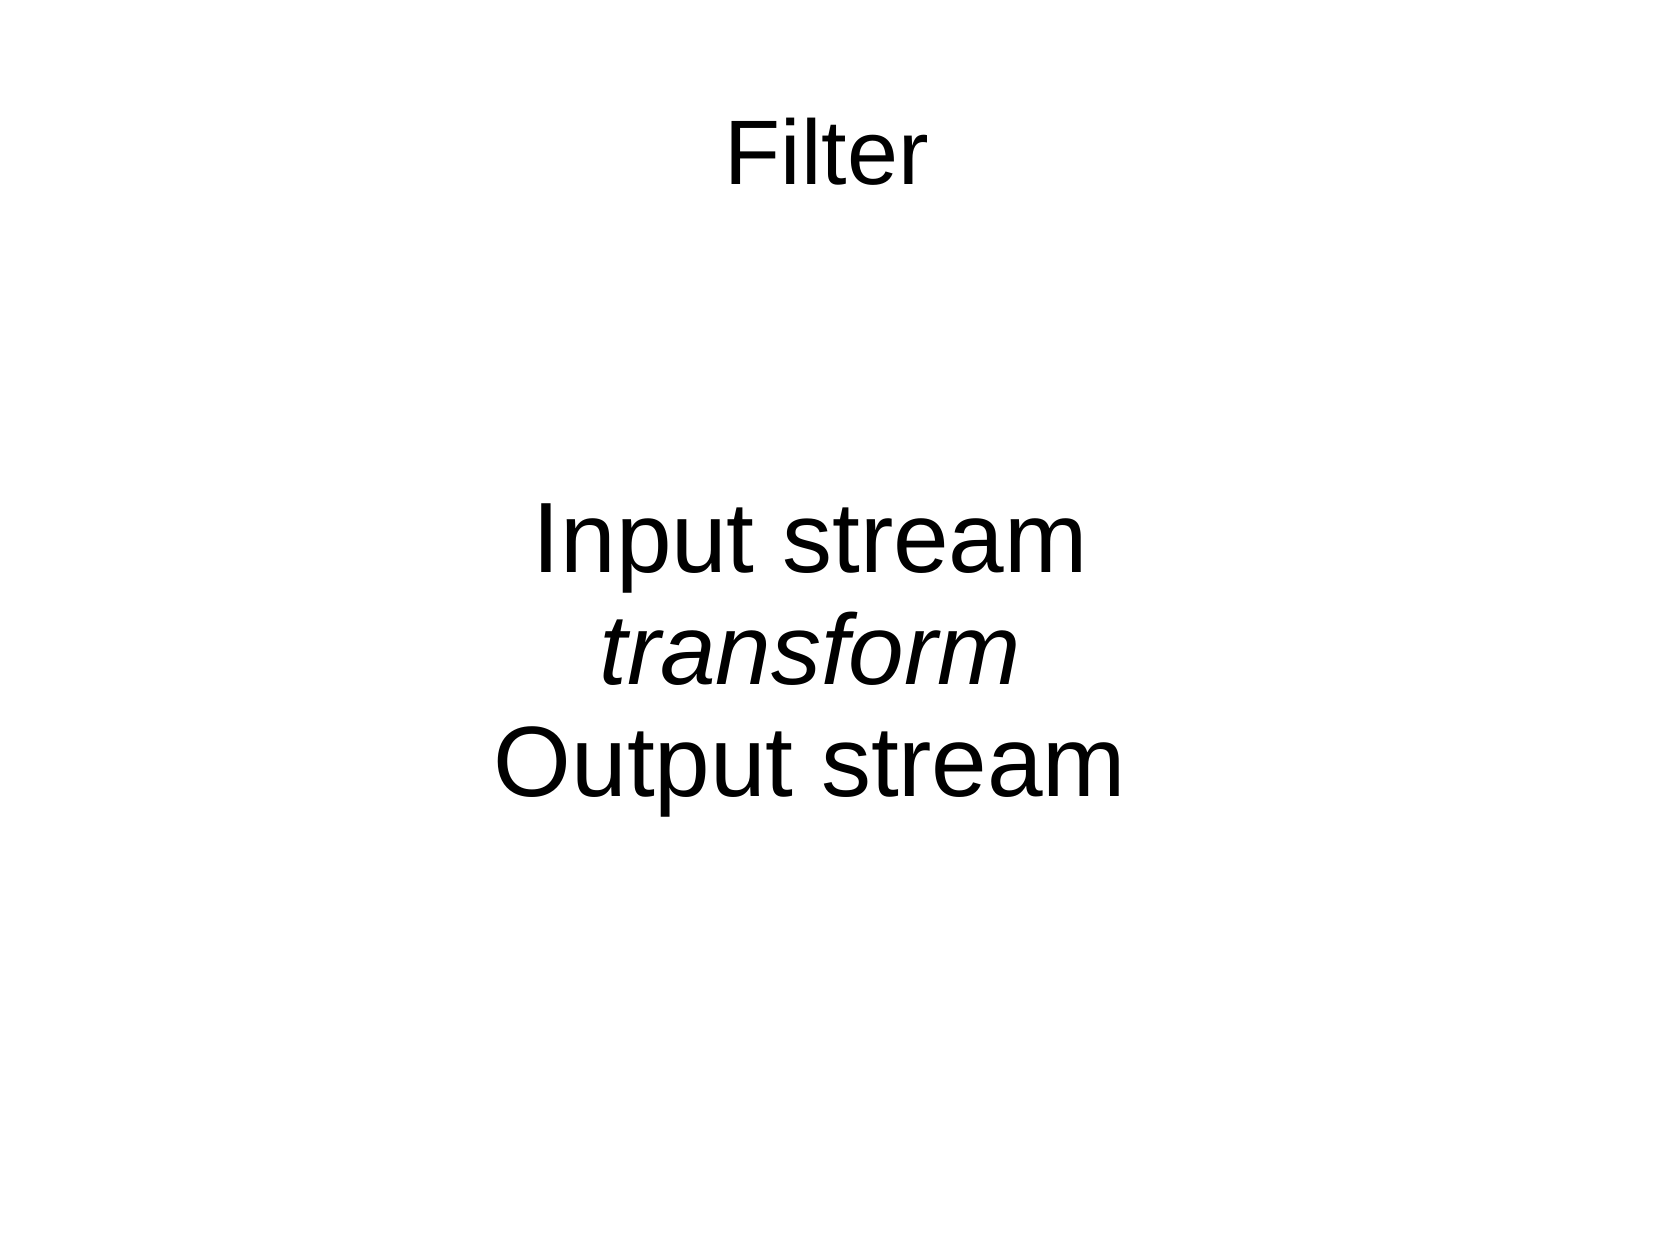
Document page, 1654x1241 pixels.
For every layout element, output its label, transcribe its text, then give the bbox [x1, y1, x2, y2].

title Filter [82, 49, 1571, 257]
text_box Input stream transform Output stream [82, 290, 1538, 1010]
